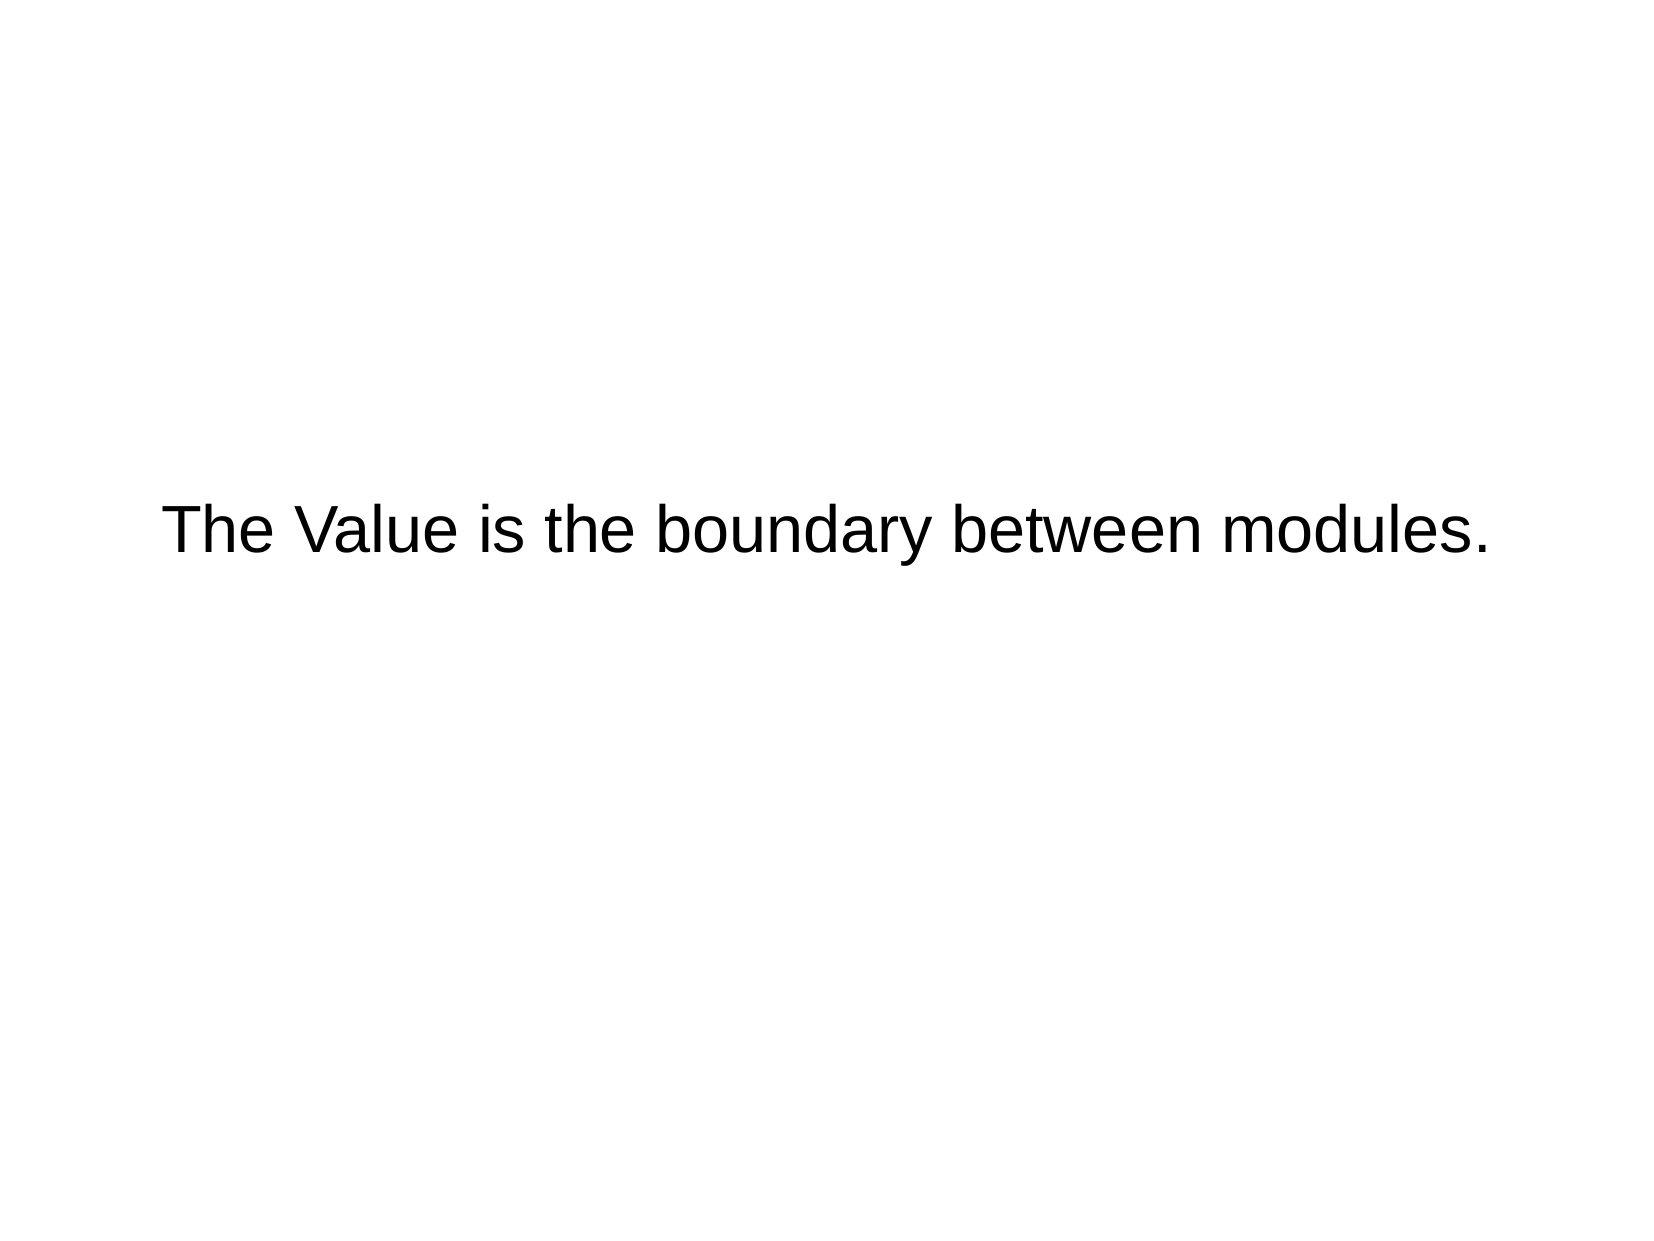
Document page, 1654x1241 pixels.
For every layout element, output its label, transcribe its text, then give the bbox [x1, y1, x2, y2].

subtitle The Value is the boundary between modules. [82, 49, 1571, 1010]
